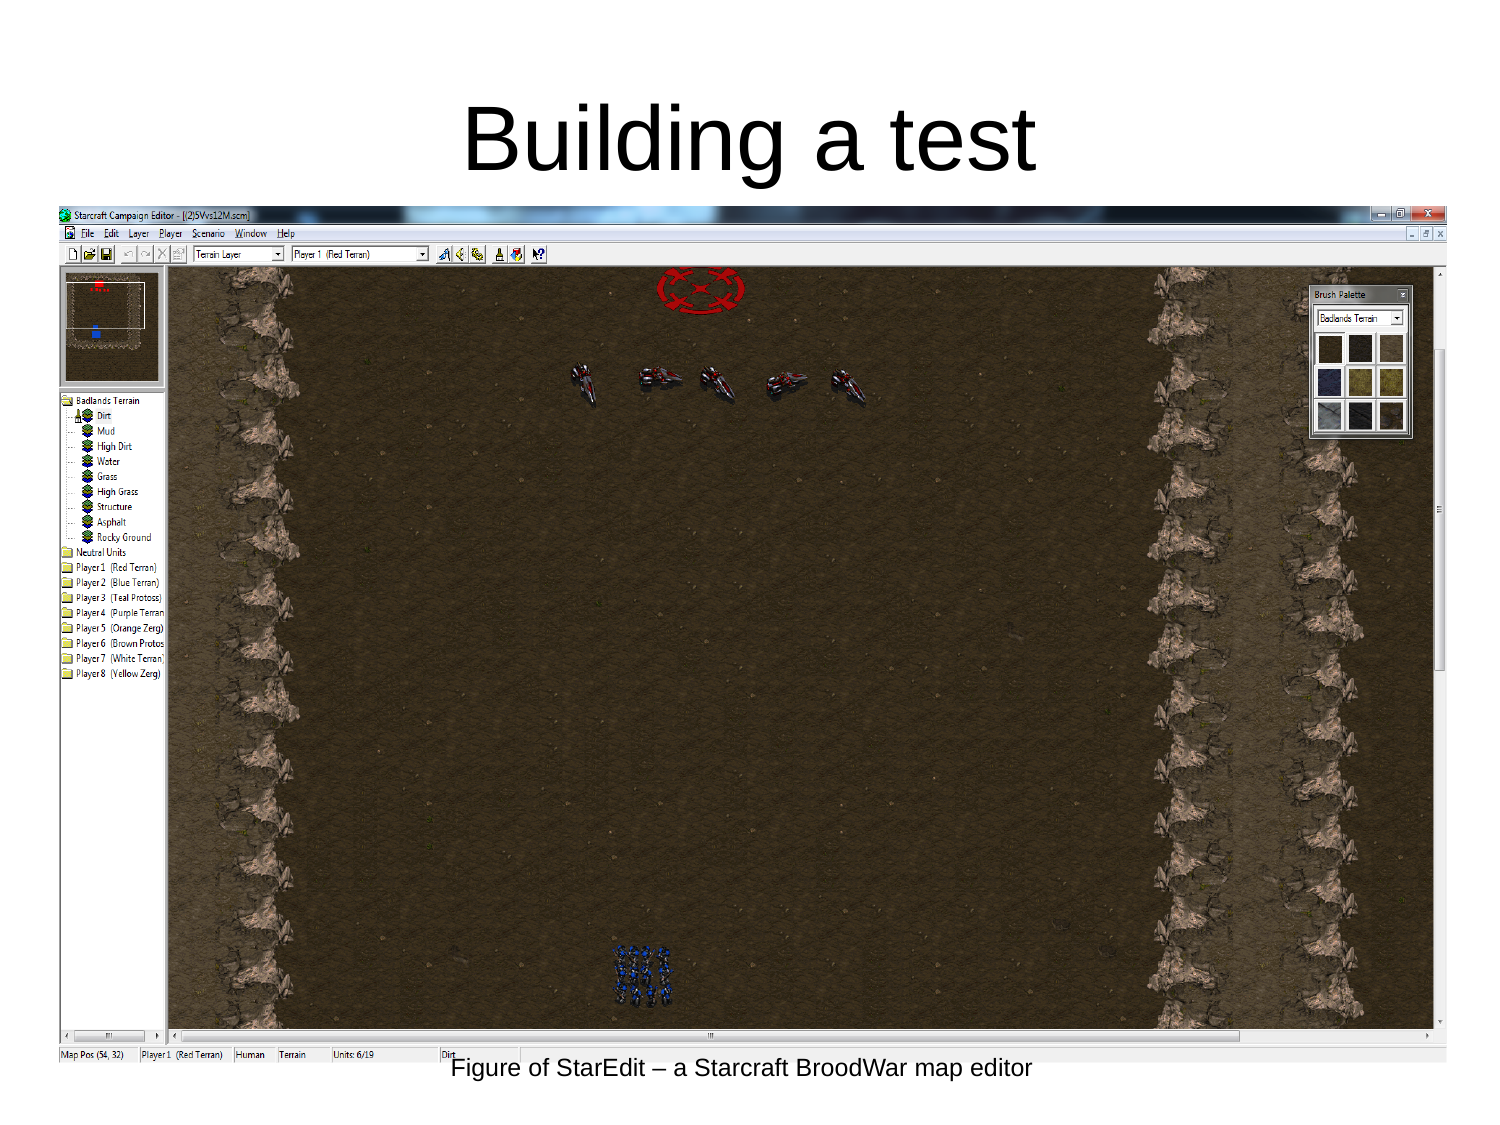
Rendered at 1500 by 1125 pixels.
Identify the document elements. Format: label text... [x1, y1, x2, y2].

title Figure of StarEdit – a Starcraft BroodWar map editor [67, 974, 1418, 1125]
picture [59, 206, 1447, 1063]
title Building a test [75, 45, 1426, 206]
